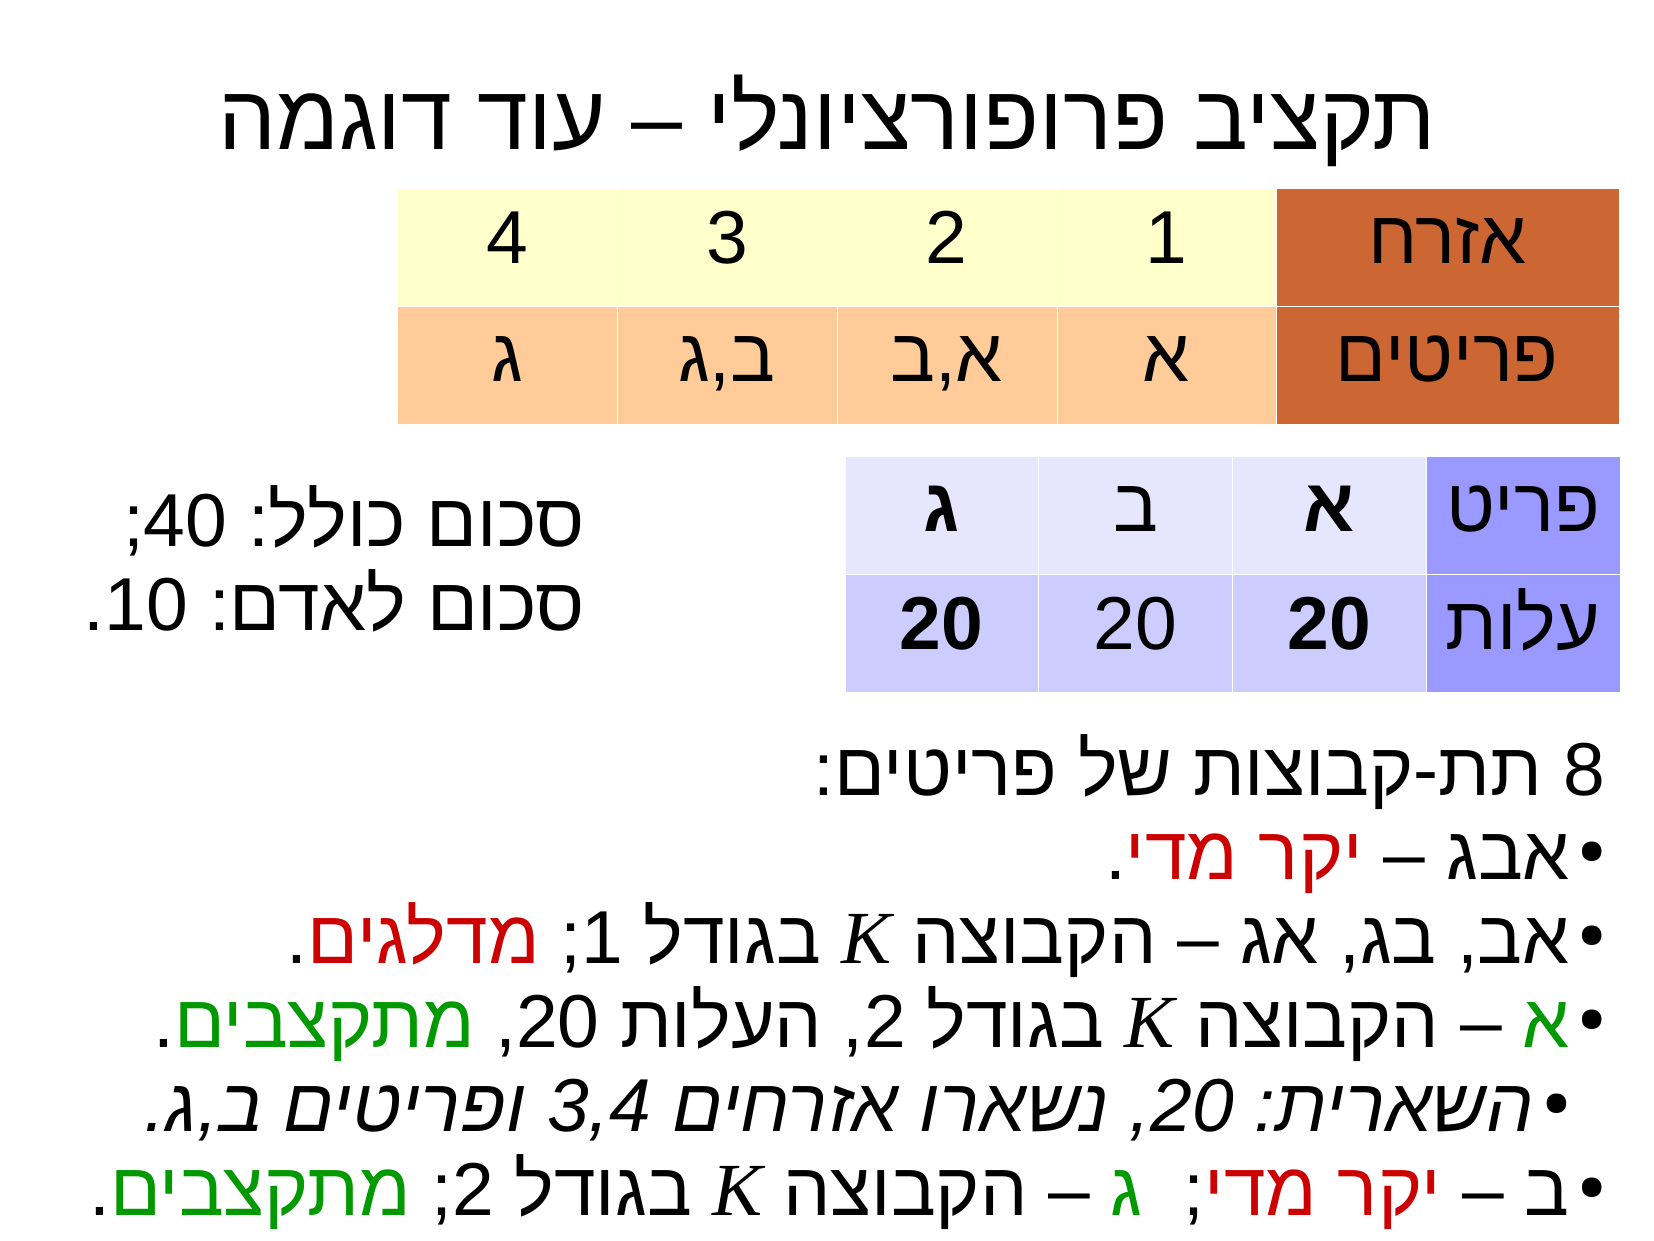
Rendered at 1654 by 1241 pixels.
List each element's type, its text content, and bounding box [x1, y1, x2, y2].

table_header ג [846, 457, 1038, 574]
table_header ב [1039, 457, 1232, 574]
table_header פריט [1427, 457, 1620, 574]
table_cell 20 [1039, 575, 1232, 692]
table_cell א,ב [838, 307, 1057, 424]
table_cell ב,ג [618, 307, 837, 424]
table_cell 20 [846, 575, 1038, 692]
table_header 1 [1058, 189, 1276, 306]
text_box 8 תת-קבוצות של פריטים: אבג – יקר מדי. אב, בג, אג – הקבוצה K בגודל 1; מדלגים. א – הקבוצה K בגודל 2, העלות 20, מתקצבים. השארית: 20, נשארו אזרחים 3,4 ופריטים ב,ג. ב – יקר מדי; ג – הקבוצה K בגודל 2; מתקצבים. [45, 720, 1621, 1240]
table_header א [1233, 457, 1426, 574]
text_box [75, 195, 1502, 720]
table_cell ג [398, 307, 617, 424]
title תקציב פרופורציונלי – עוד דוגמה [80, 0, 1576, 241]
table_cell פריטים [1277, 307, 1619, 424]
table_header 4 [398, 189, 617, 306]
table_cell 20 [1233, 575, 1426, 692]
table_cell א [1058, 307, 1276, 424]
text_box סכום כולל: 40; סכום לאדם: 10. [0, 470, 601, 661]
table_header 2 [838, 189, 1057, 306]
table_header 3 [618, 189, 837, 306]
table_header אזרח [1277, 189, 1619, 306]
table_cell עלות [1427, 575, 1620, 692]
